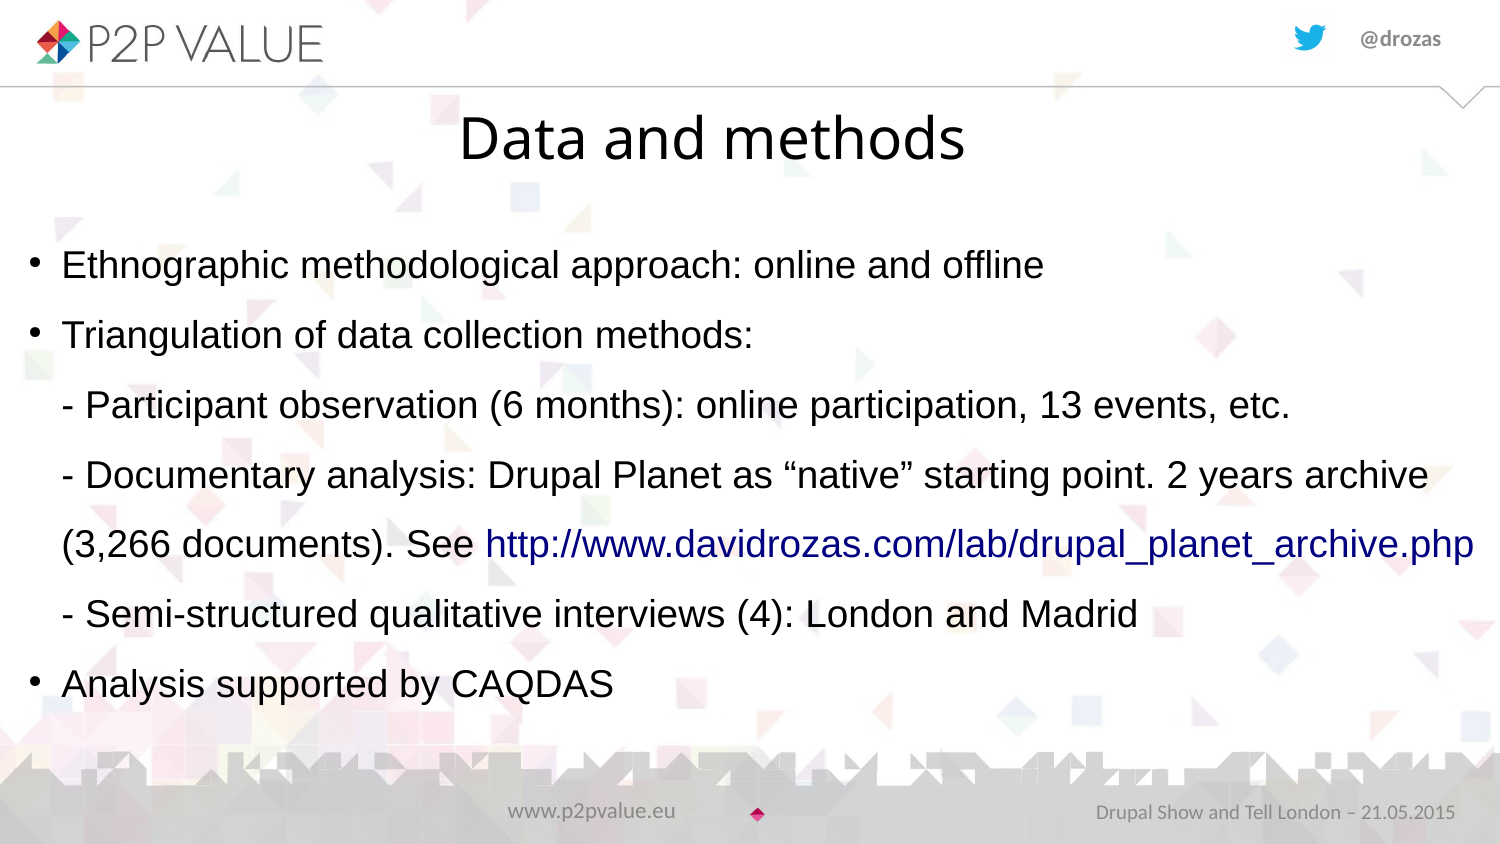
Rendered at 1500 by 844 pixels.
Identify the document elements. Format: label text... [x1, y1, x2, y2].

text_box www.p2pvalue.eu [501, 789, 720, 829]
subtitle Ethnographic methodological approach: online and offline Triangulation of data collection methods: - Participant observation (6 months): online participation, 13 events, etc. - Documentary analysis: Drupal Planet as “native” starting point. 2 years archive (3,266 documents). See http://www.davidrozas.com/lab/drupal_planet_archive.php - Semi-structured qualitative interviews (4): London and Madrid Analysis supported by CAQDAS [15, 210, 1496, 766]
picture [0, 0, 1500, 844]
text_box @drozas [1333, 15, 1455, 60]
text_box Drupal Show and Tell London – 21.05.2015 [777, 788, 1470, 834]
title Data and methods [60, 92, 1366, 181]
